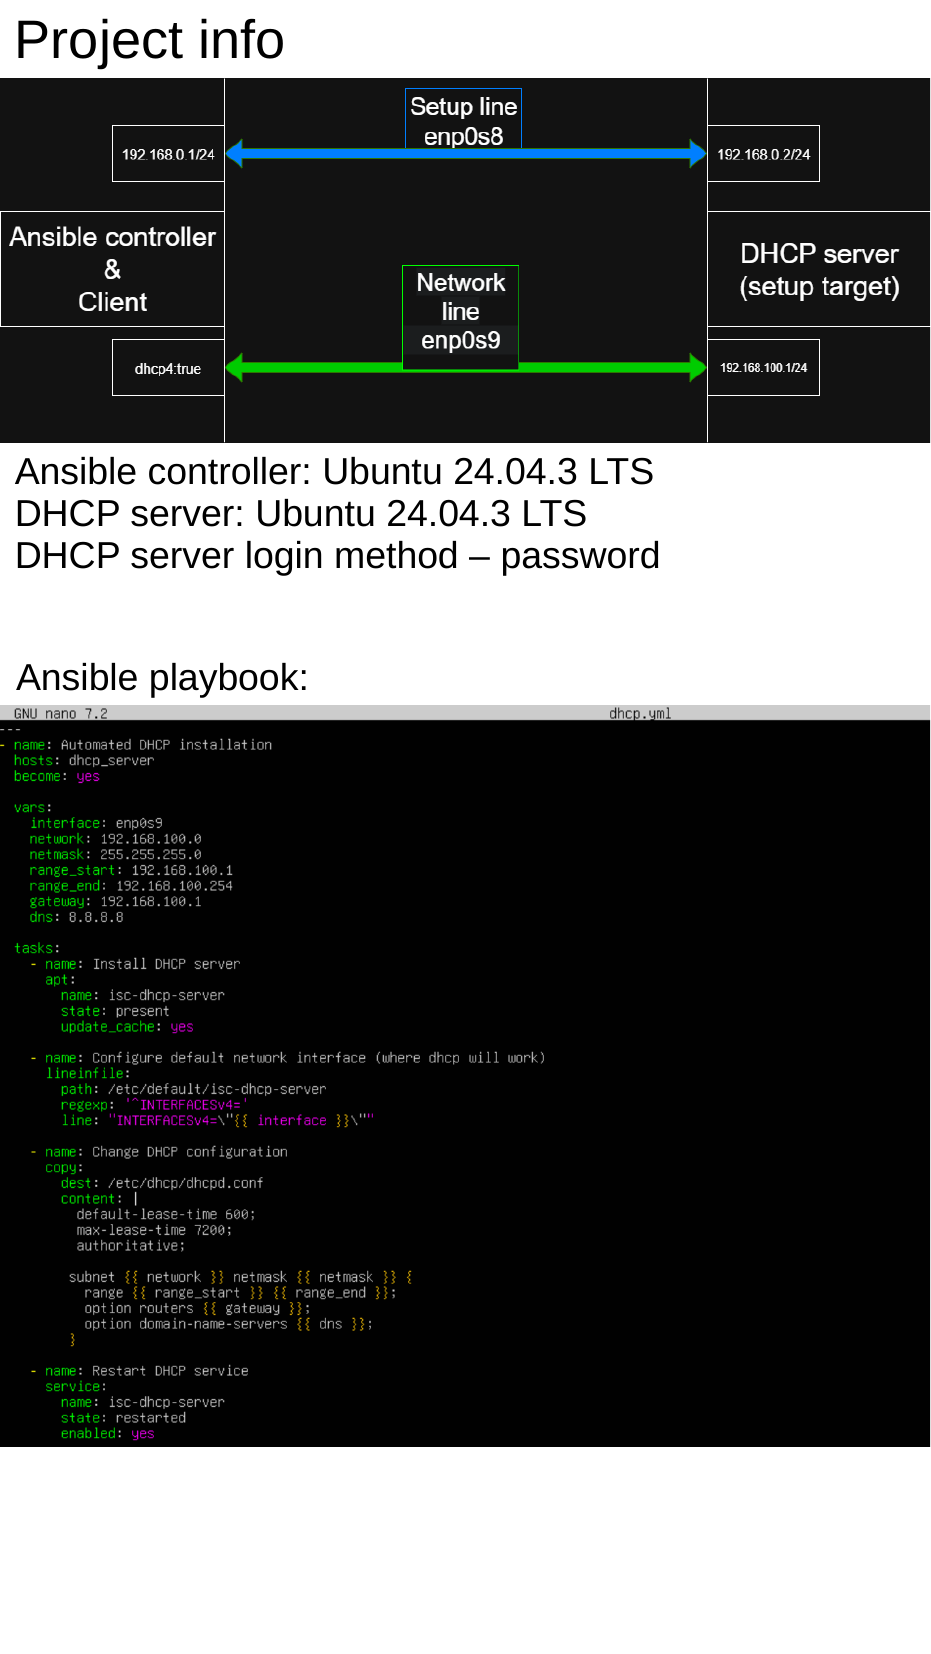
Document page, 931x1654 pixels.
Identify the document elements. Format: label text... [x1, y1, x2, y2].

text_box Ansible playbook: [1, 648, 325, 706]
picture [0, 78, 931, 443]
picture [0, 705, 931, 1447]
text_box Project info [0, 2, 302, 78]
text_box Ansible controller: Ubuntu 24.04.3 LTS DHCP server: Ubuntu 24.04.3 LTS DHCP server login method – password [0, 442, 886, 584]
